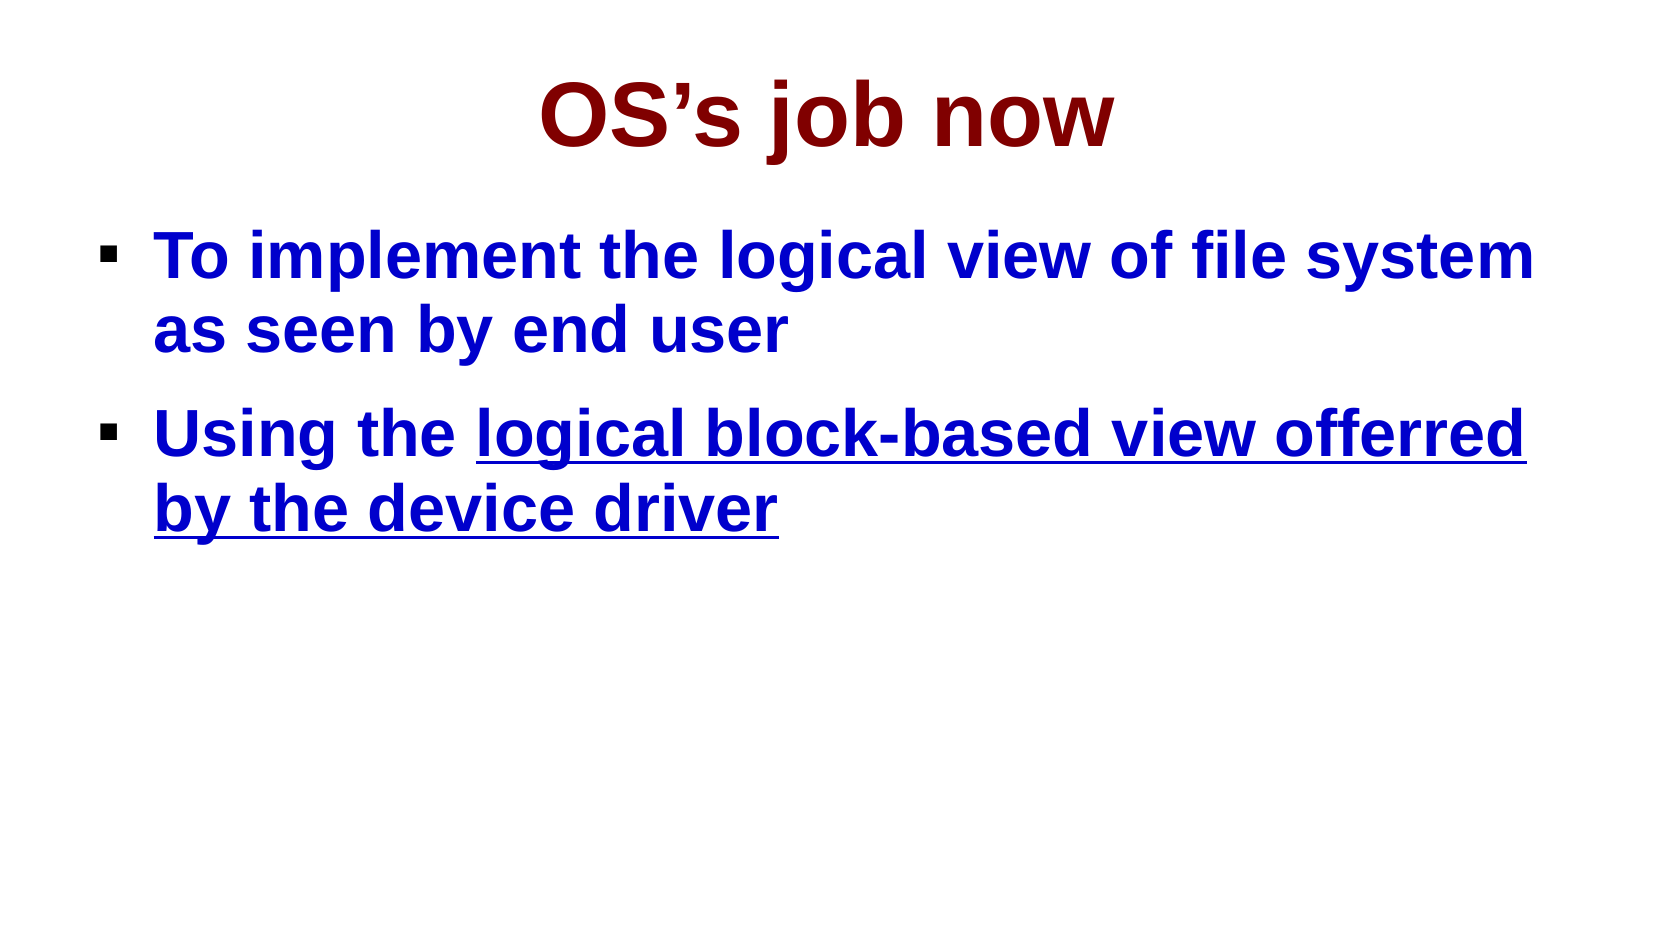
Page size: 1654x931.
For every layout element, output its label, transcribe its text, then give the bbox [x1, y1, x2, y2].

title OS’s job now [82, 37, 1571, 193]
list To implement the logical view of file system as seen by end user Using the logical block-based view offerred by the device driver [82, 217, 1571, 757]
